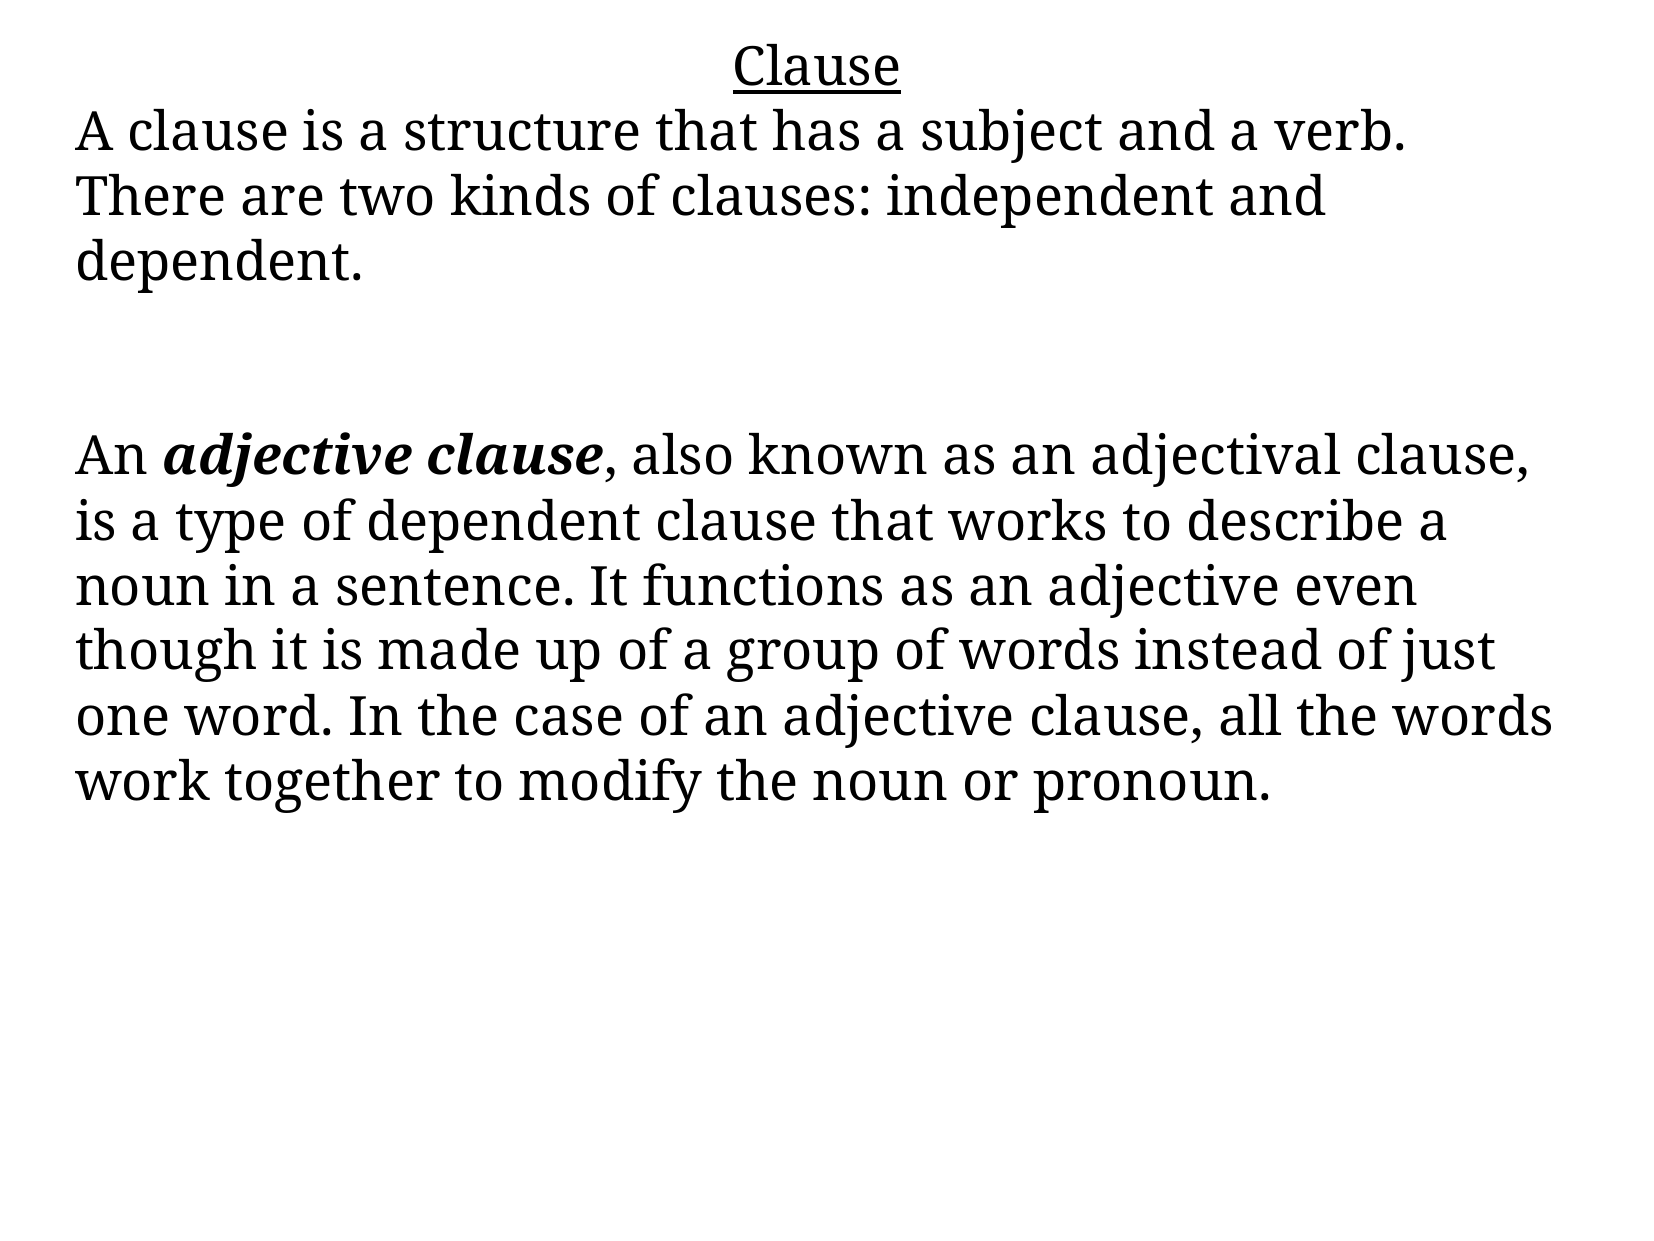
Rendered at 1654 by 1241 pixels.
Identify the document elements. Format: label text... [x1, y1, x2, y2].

text_box Clause A clause is a structure that has a subject and a verb. There are two kinds of clauses: independent and dependent. An adjective clause, also known as an adjectival clause, is a type of dependent clause that works to describe a noun in a sentence. It functions as an adjective even though it is made up of a group of words instead of just one word. In the case of an adjective clause, all the words work together to modify the noun or pronoun. [75, 30, 1560, 1140]
